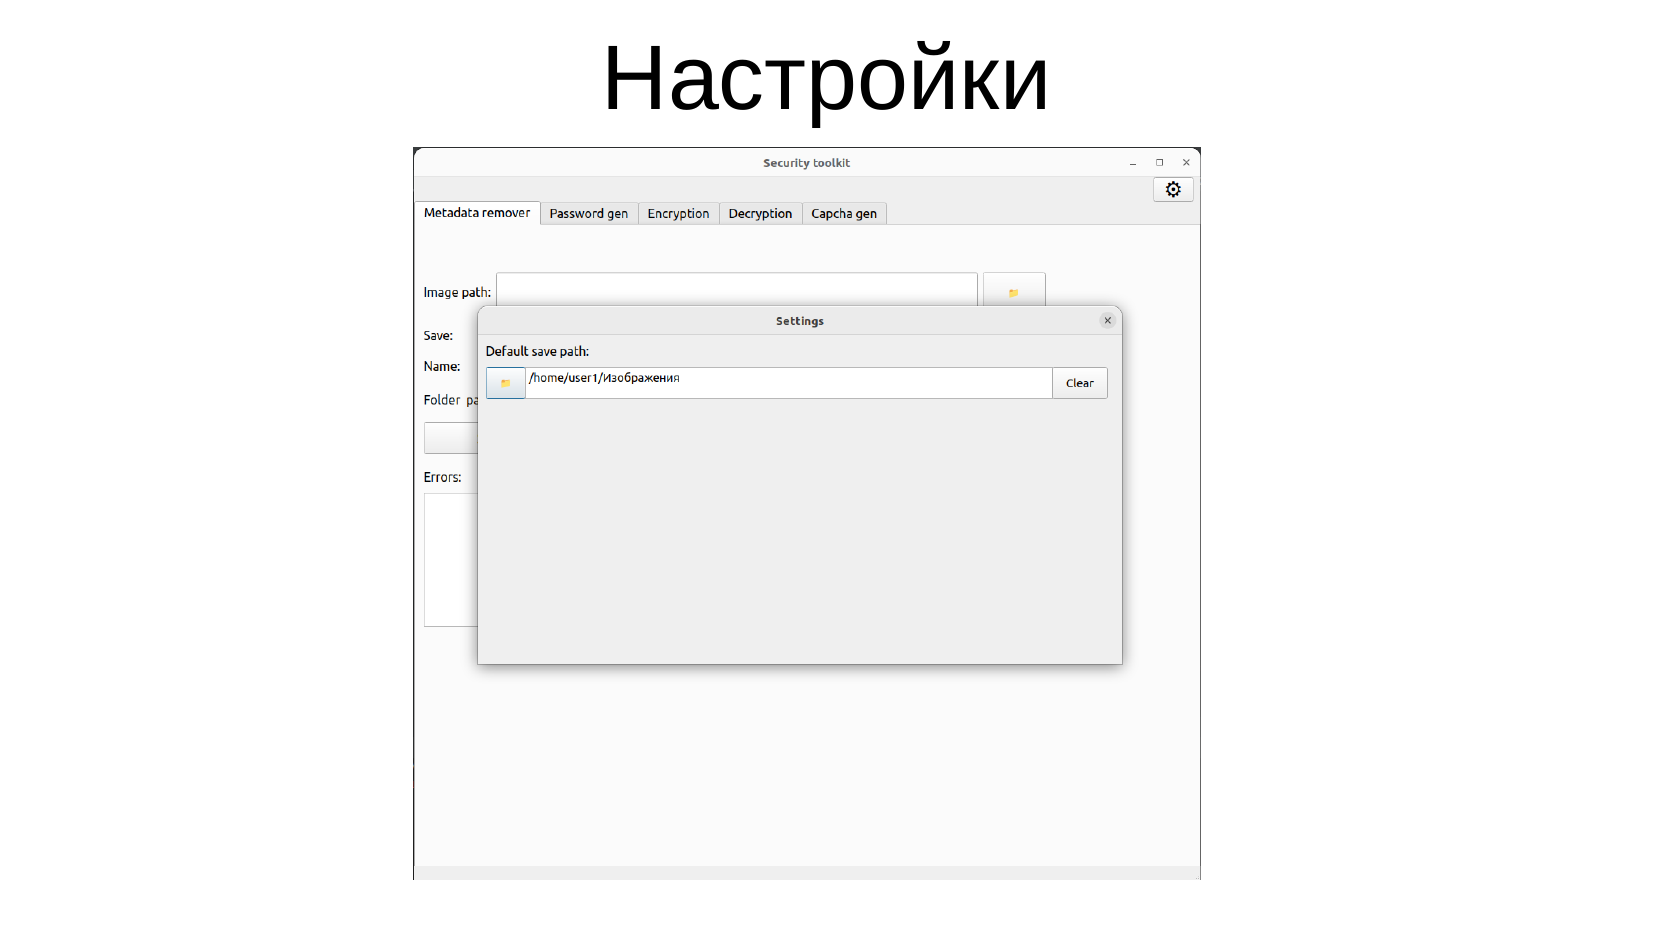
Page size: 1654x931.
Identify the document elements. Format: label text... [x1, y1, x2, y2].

title Настройки [82, 26, 1571, 129]
picture [413, 147, 1201, 880]
